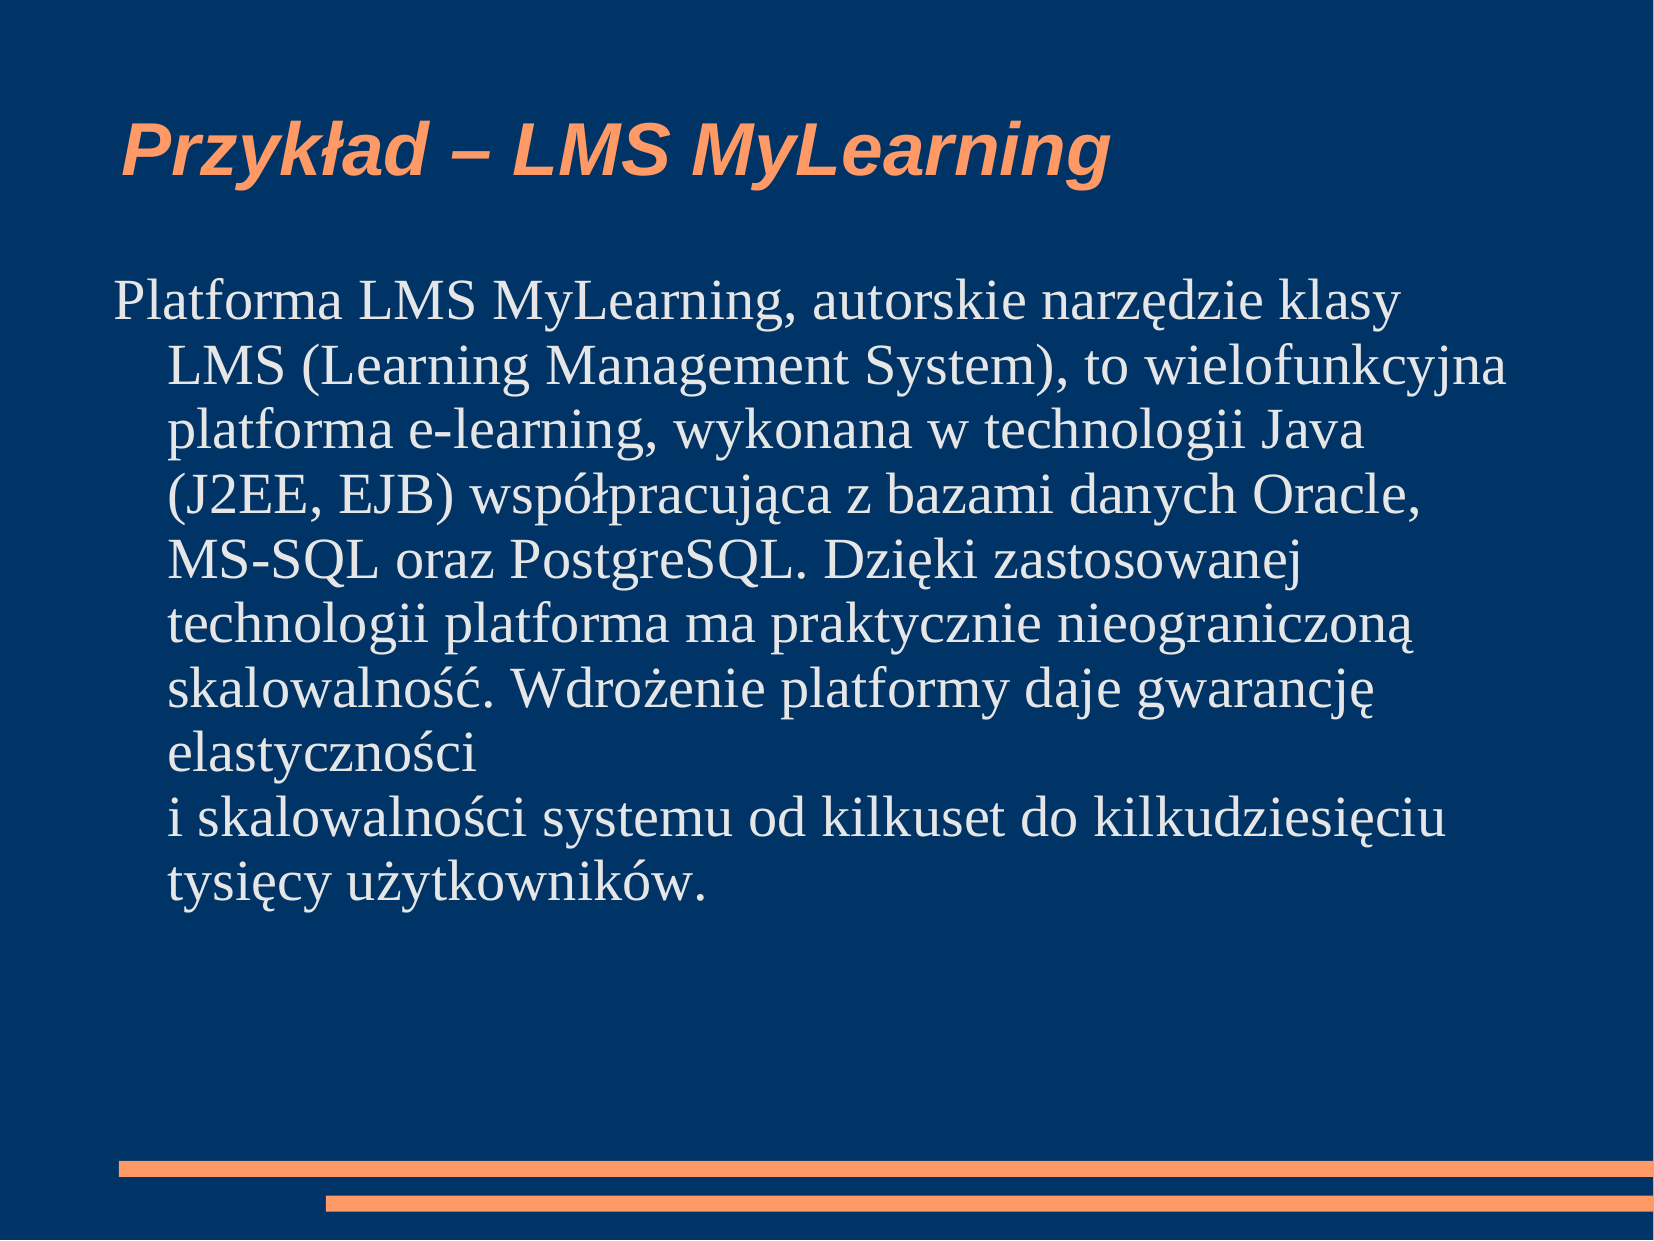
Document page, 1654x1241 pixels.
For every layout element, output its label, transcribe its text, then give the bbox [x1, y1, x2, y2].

title Przykład – LMS MyLearning [121, 53, 1534, 247]
list Platforma LMS MyLearning, autorskie narzędzie klasy LMS (Learning Management System), to wielofunkcyjna platforma e-learning, wykonana w technologii Java (J2EE, EJB) współpracująca z bazami danych Oracle, MS-SQL oraz PostgreSQL. Dzięki zastosowanej technologii platforma ma praktycznie nieograniczoną skalowalność. Wdrożenie platformy daje gwarancję elastyczności i skalowalności systemu od kilkuset do kilkudziesięciu tysięcy użytkowników. [96, 267, 1536, 1241]
